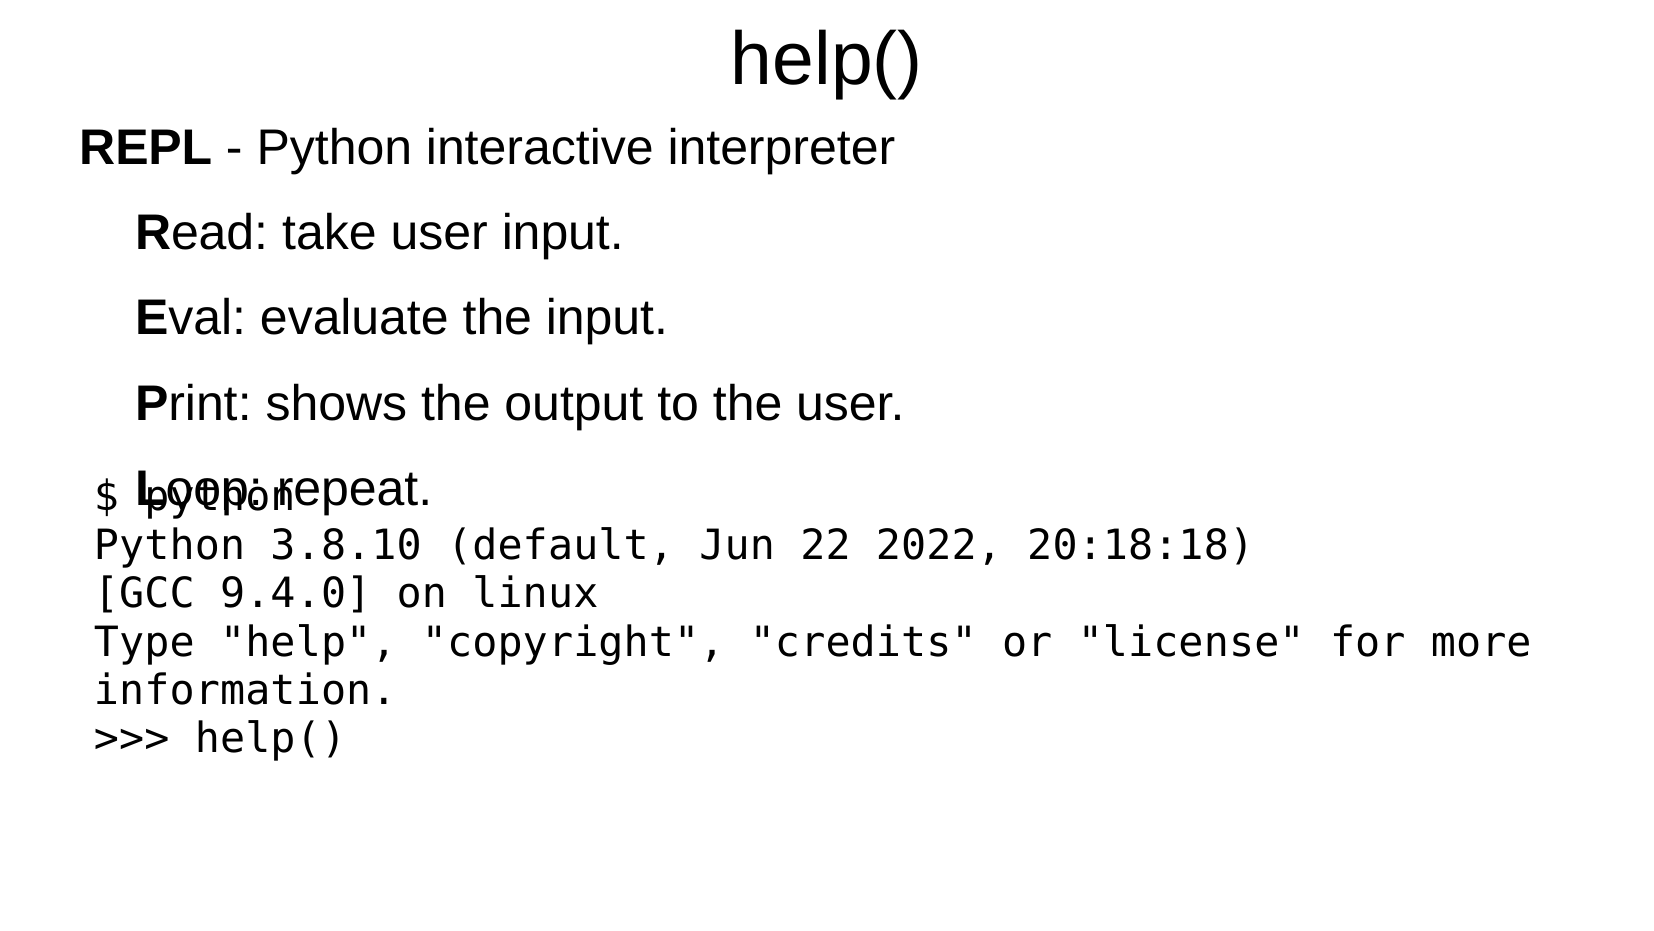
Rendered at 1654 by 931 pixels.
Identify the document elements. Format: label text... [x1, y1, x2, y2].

title help() [82, 16, 1571, 101]
text_box $ python Python 3.8.10 (default, Jun 22 2022, 20:18:18) [GCC 9.4.0] on linux Type "help", "copyright", "credits" or "license" for more information. >>> help() [79, 464, 1626, 819]
list REPL - Python interactive interpreter Read: take user input. Eval: evaluate the input. Print: shows the output to the user. Loop: repeat. [79, 118, 1568, 464]
